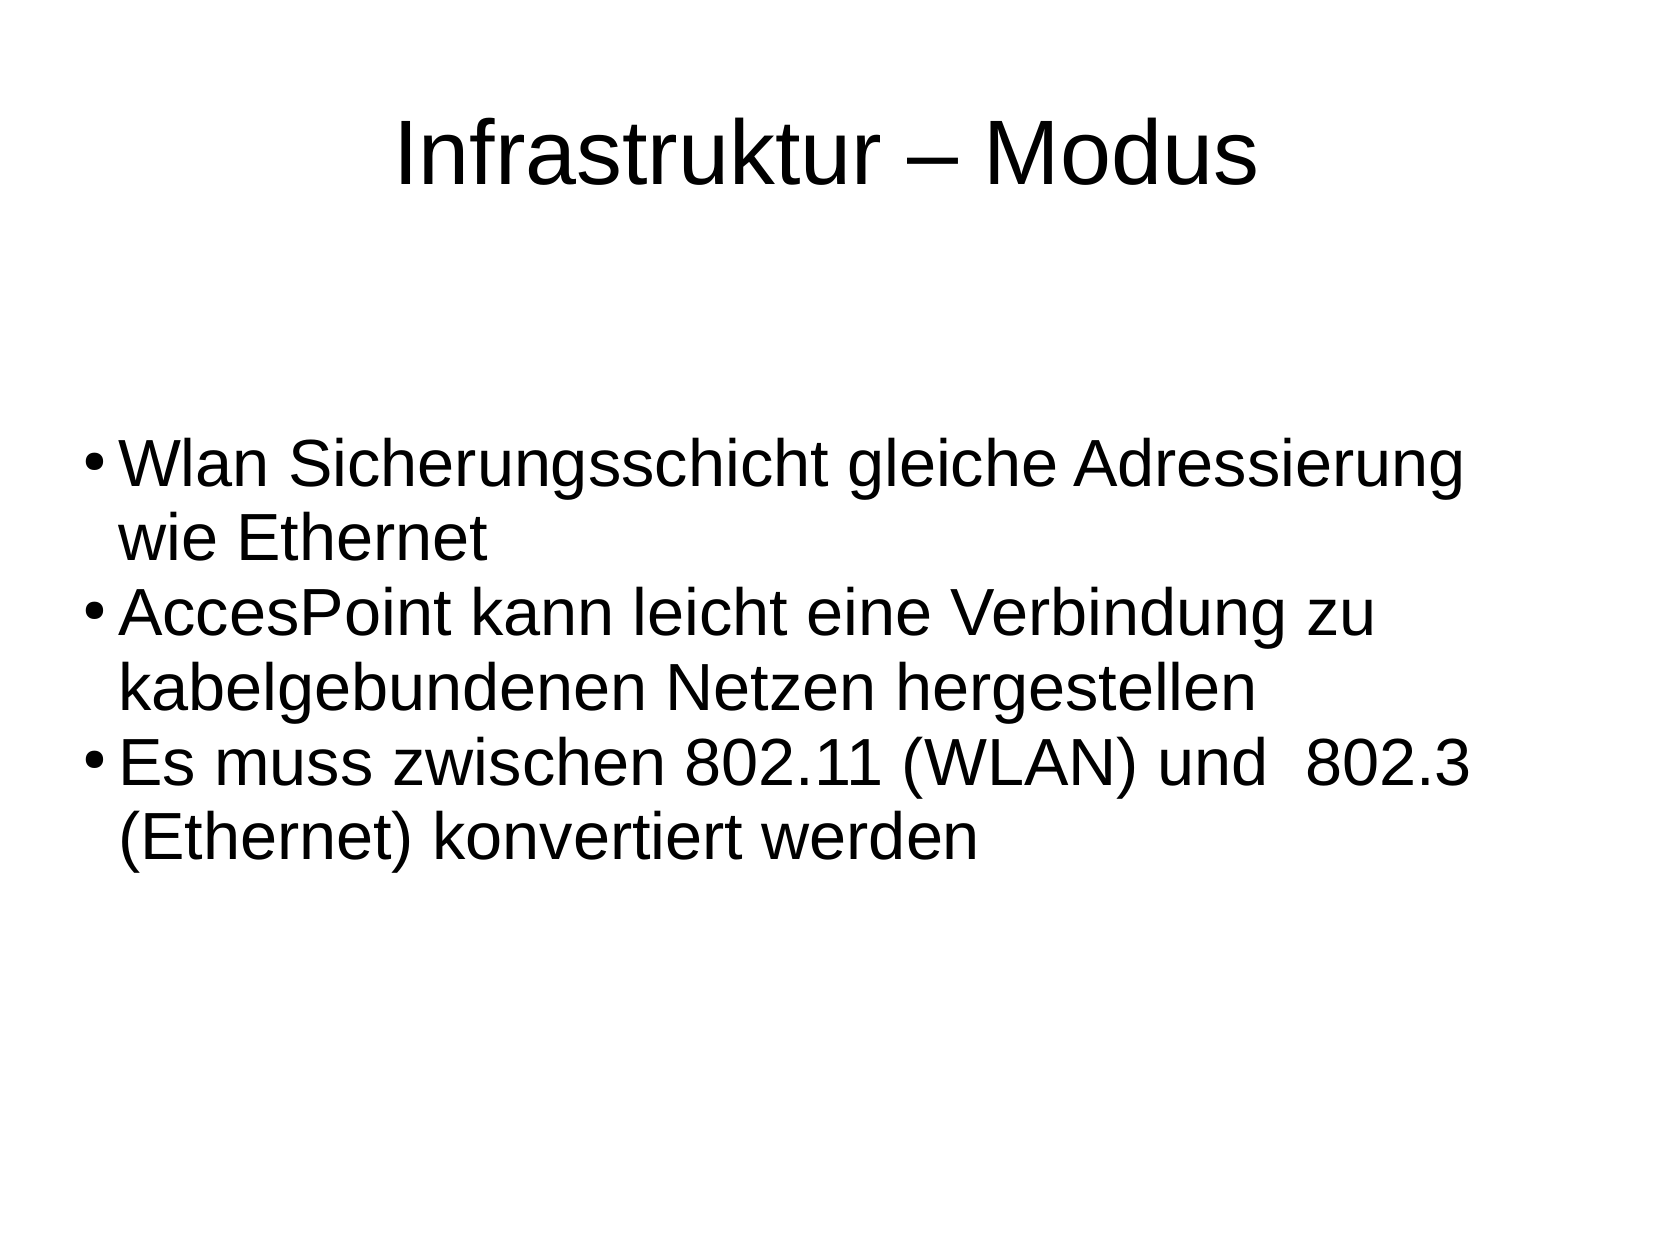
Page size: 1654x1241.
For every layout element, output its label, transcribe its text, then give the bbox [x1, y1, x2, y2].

title Infrastruktur – Modus [82, 49, 1571, 257]
subtitle Wlan Sicherungsschicht gleiche Adressierung wie Ethernet AccesPoint kann leicht eine Verbindung zu kabelgebundenen Netzen hergestellen Es muss zwischen 802.11 (WLAN) und 802.3 (Ethernet) konvertiert werden [82, 290, 1571, 1010]
